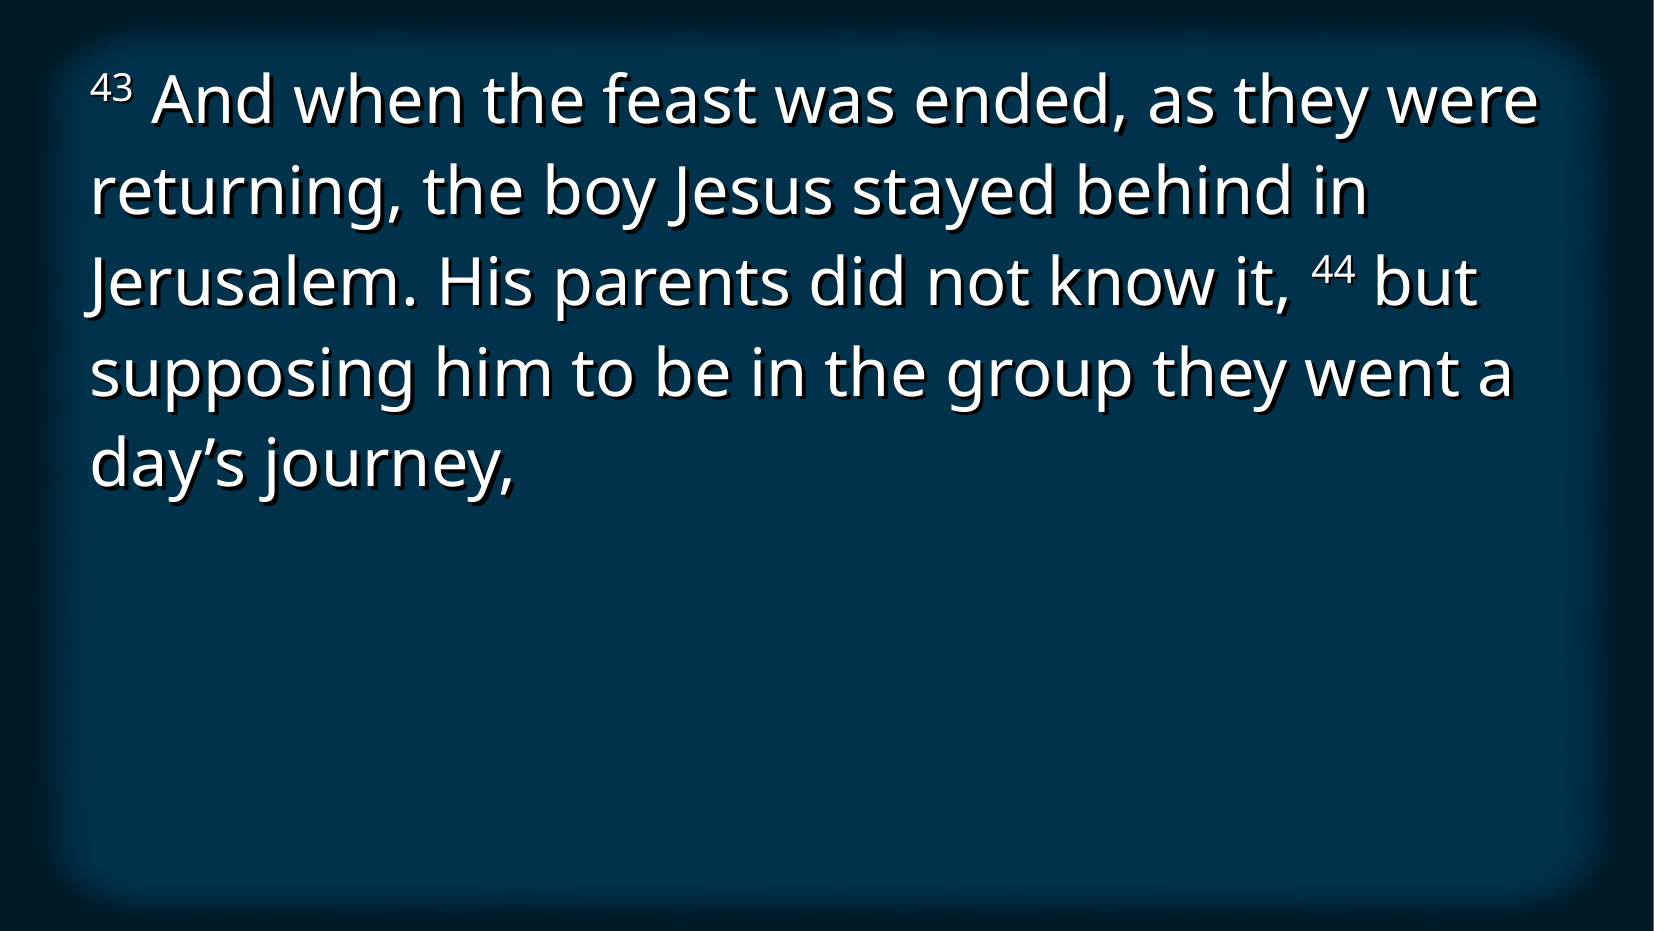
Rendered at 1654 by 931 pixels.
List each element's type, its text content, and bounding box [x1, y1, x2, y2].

picture [0, 0, 1654, 931]
text_box 43 And when the feast was ended, as they were returning, the boy Jesus stayed behind in Jerusalem. His parents did not know it, 44 but supposing him to be in the group they went a day’s journey, [75, 45, 1576, 504]
